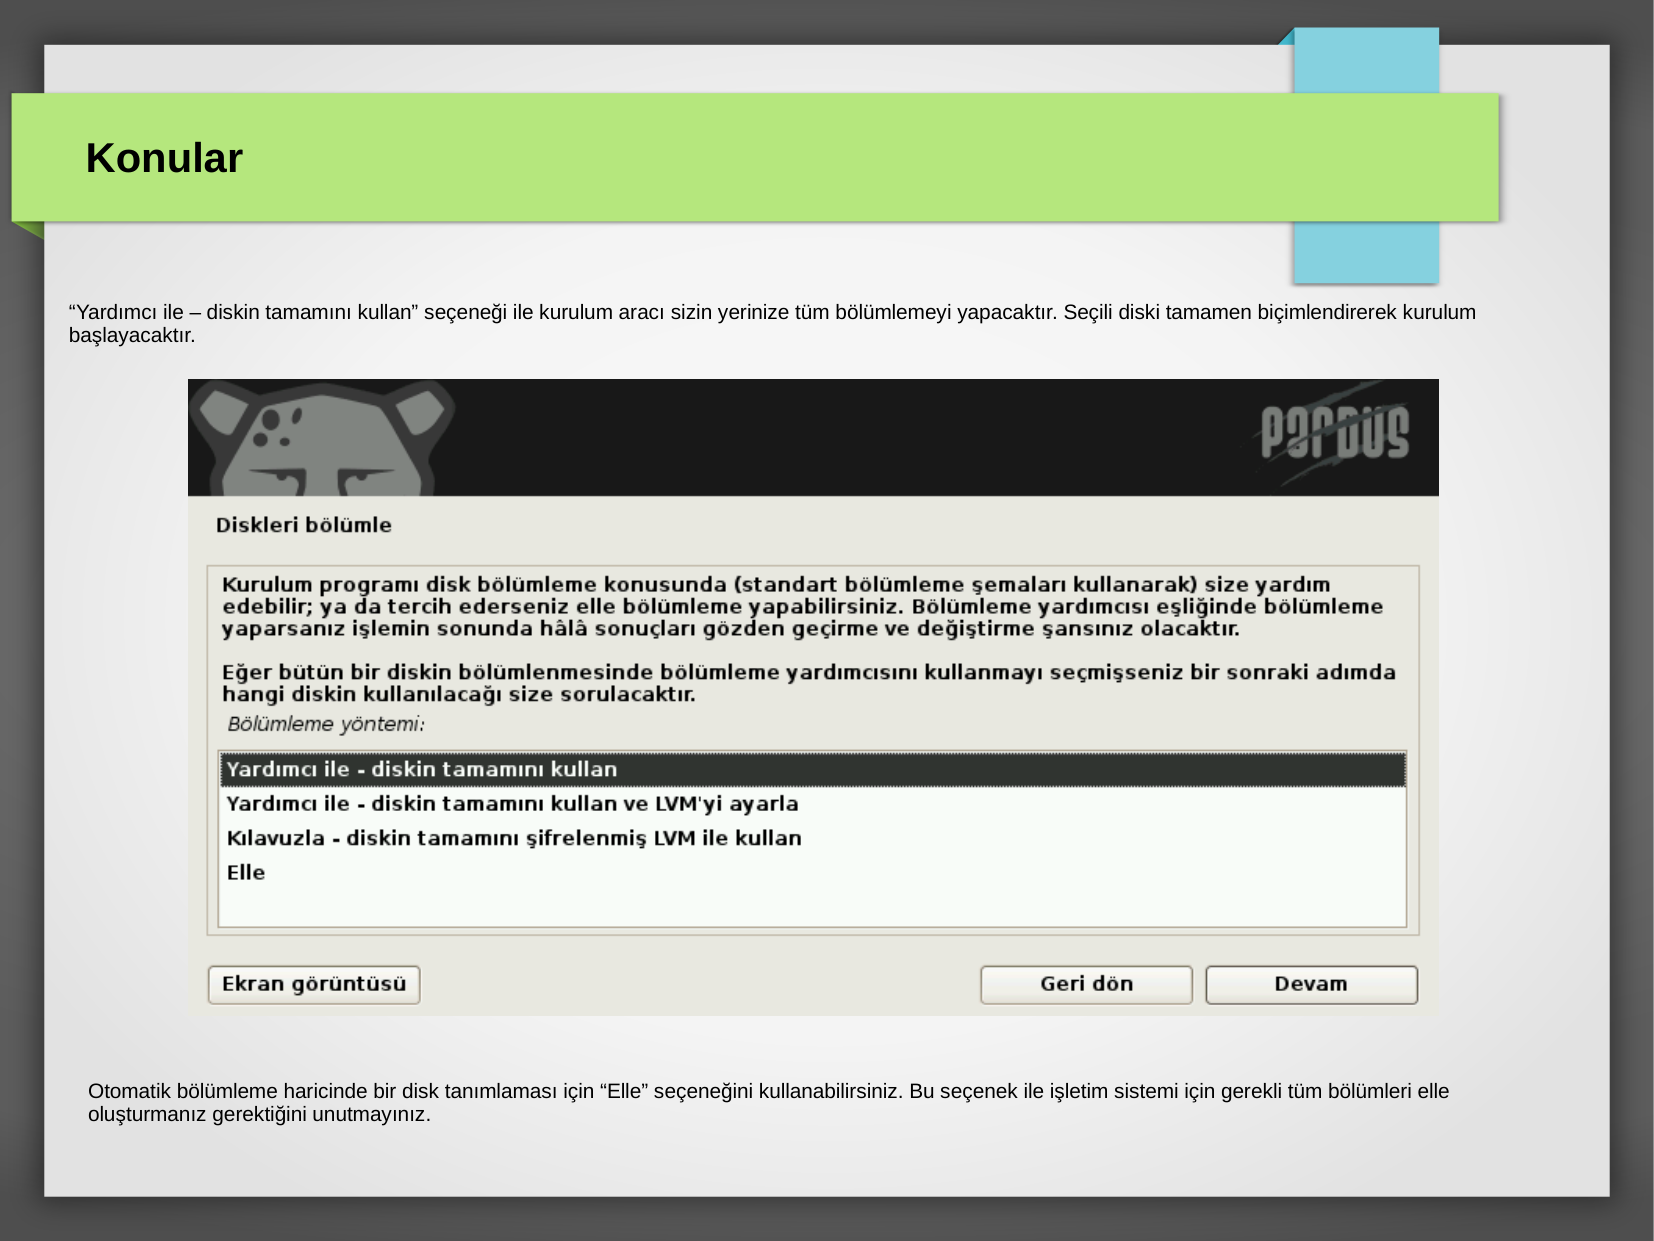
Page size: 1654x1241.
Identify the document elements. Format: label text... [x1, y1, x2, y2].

picture [0, 0, 1654, 1241]
text_box “Yardımcı ile – diskin tamamını kullan” seçeneği ile kurulum aracı sizin yerinize tüm bölümlemeyi yapacaktır. Seçili diski tamamen biçimlendirerek kurulum başlayacaktır. [54, 292, 1548, 355]
text_box Konular [70, 127, 259, 189]
text_box Otomatik bölümleme haricinde bir disk tanımlaması için “Elle” seçeneğini kullanabilirsiniz. Bu seçenek ile işletim sistemi için gerekli tüm bölümleri elle oluşturmanız gerektiğini unutmayınız. [73, 1072, 1560, 1134]
